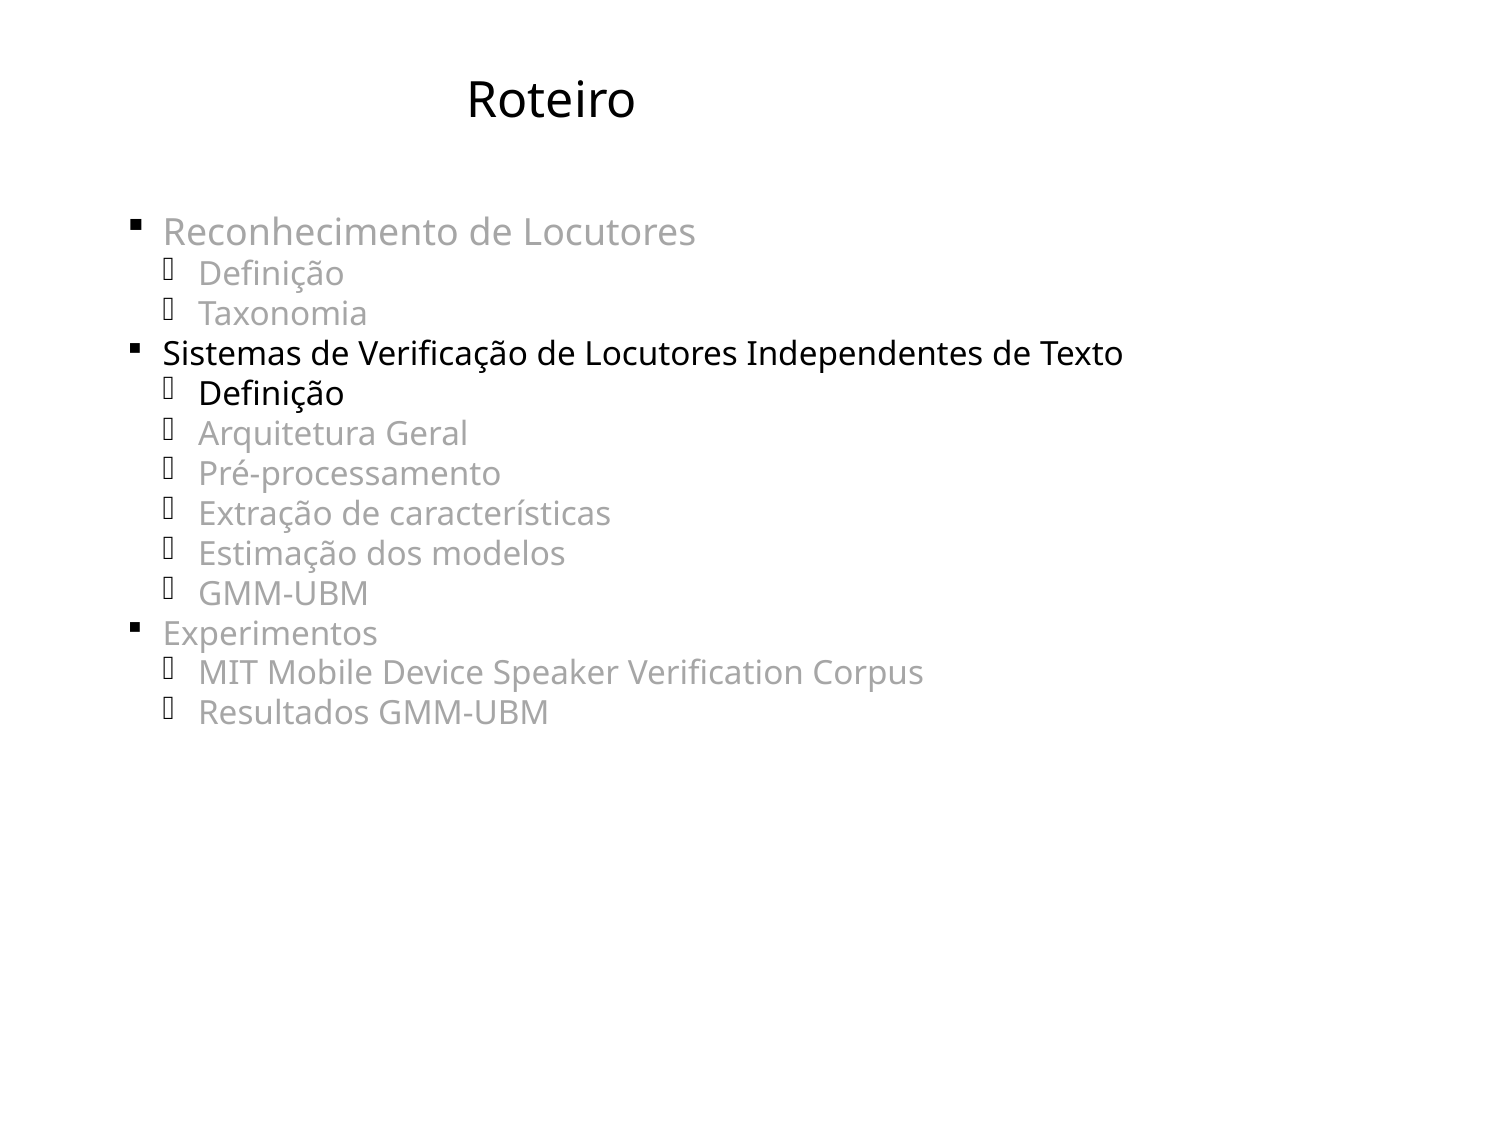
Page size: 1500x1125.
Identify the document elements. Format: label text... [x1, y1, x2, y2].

text_box Reconhecimento de Locutores Definição Taxonomia Sistemas de Verificação de Locutores Independentes de Texto Definição Arquitetura Geral Pré-processamento Extração de características Estimação dos modelos GMM-UBM Experimentos MIT Mobile Device Speaker Verification Corpus Resultados GMM-UBM [112, 200, 1363, 963]
text_box Roteiro [49, 49, 1054, 145]
